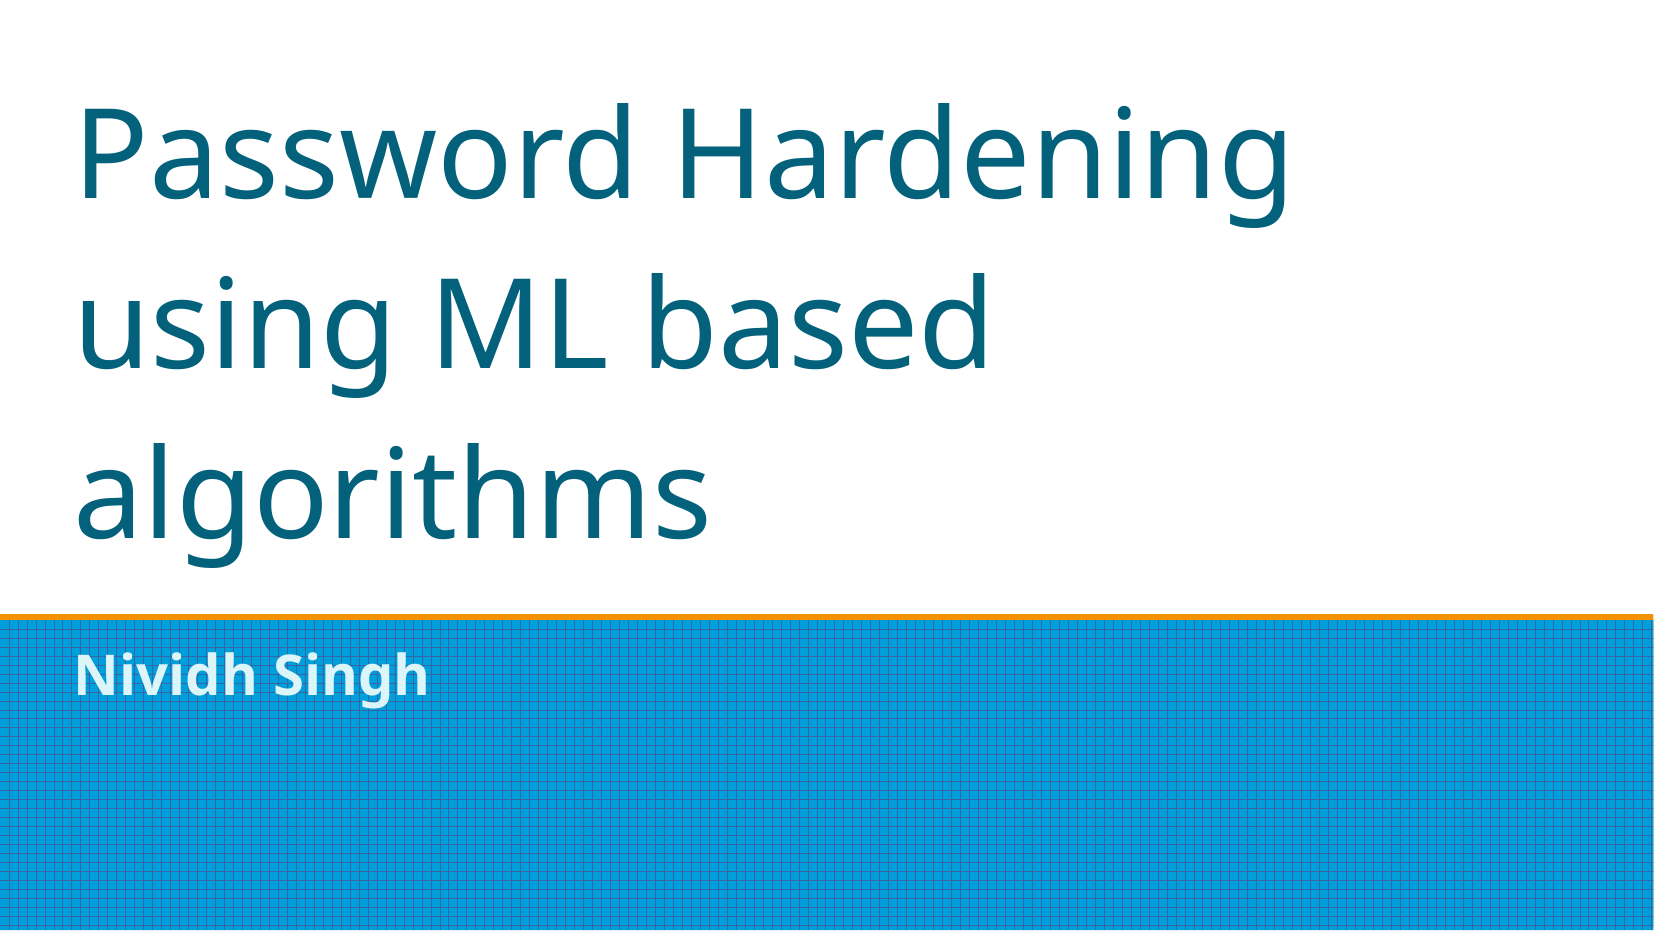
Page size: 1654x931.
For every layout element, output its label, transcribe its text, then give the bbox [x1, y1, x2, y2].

subtitle Nividh Singh [73, 634, 1551, 827]
title Password Hardening using ML based algorithms [73, 44, 1551, 576]
